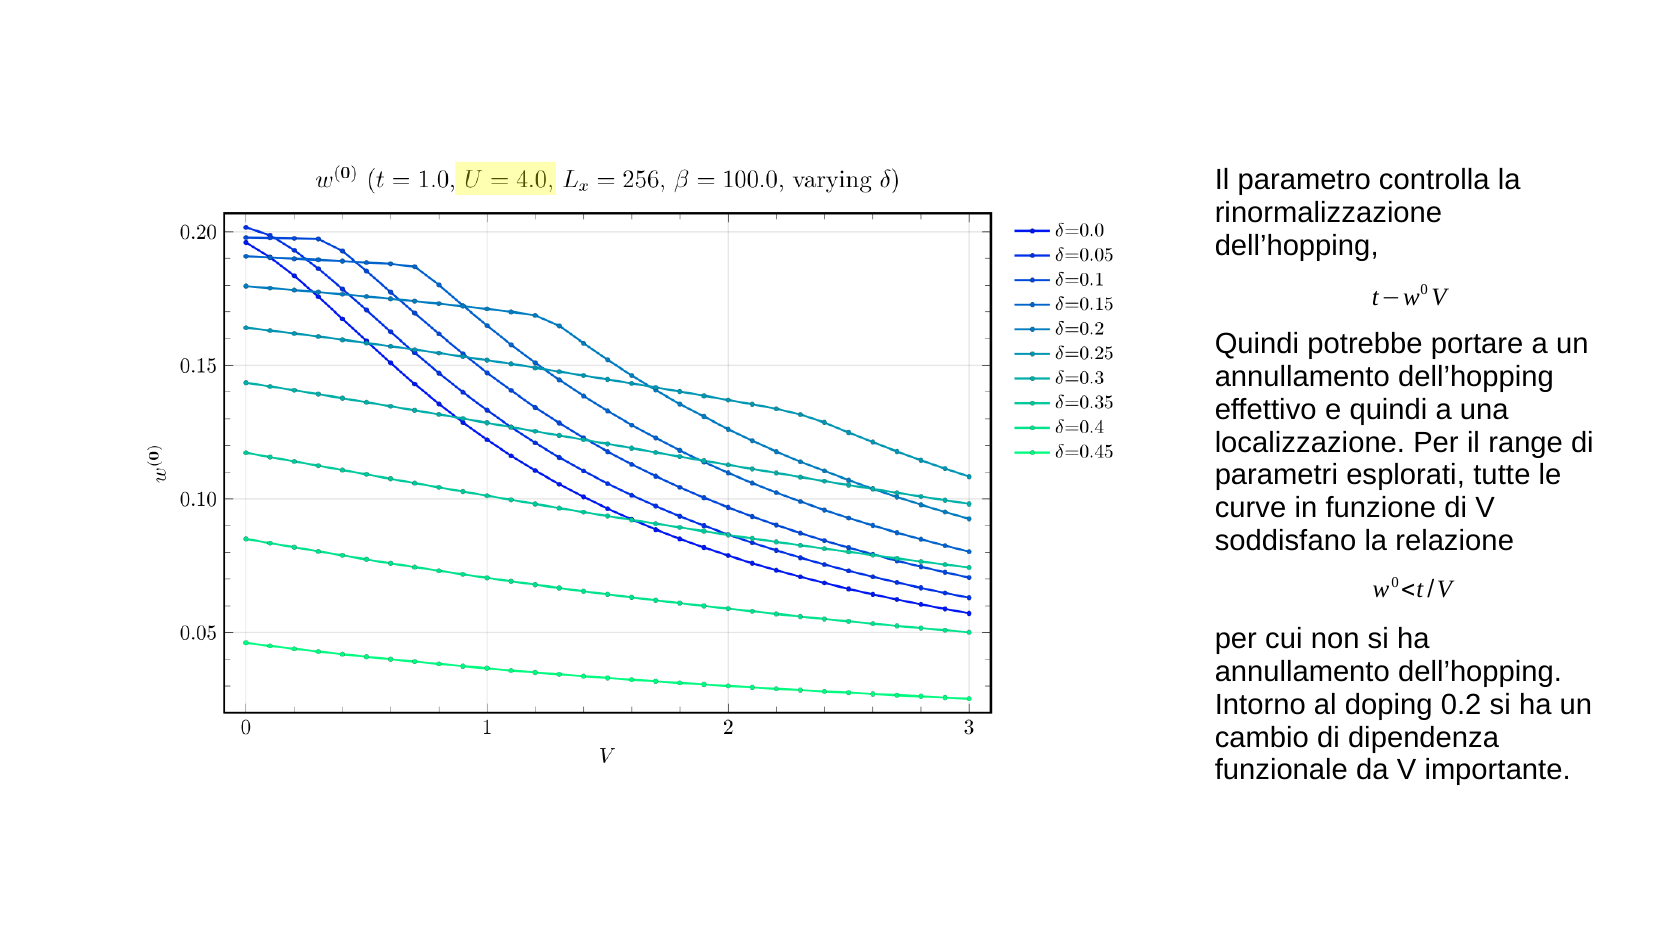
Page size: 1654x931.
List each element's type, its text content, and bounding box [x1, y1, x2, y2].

chart [1366, 572, 1462, 605]
chart [1365, 280, 1456, 312]
text_box [455, 161, 556, 195]
picture [131, 149, 1134, 778]
text_box Il parametro controlla la rinormalizzazione dell’hopping, Quindi potrebbe portare a un annullamento dell’hopping effettivo e quindi a una localizzazione. Per il range di parametri esplorati, tutte le curve in funzione di V soddisfano la relazione per cui non si ha annullamento dell’hopping. Intorno al doping 0.2 si ha un cambio di dipendenza funzionale da V importante. [1200, 155, 1613, 822]
